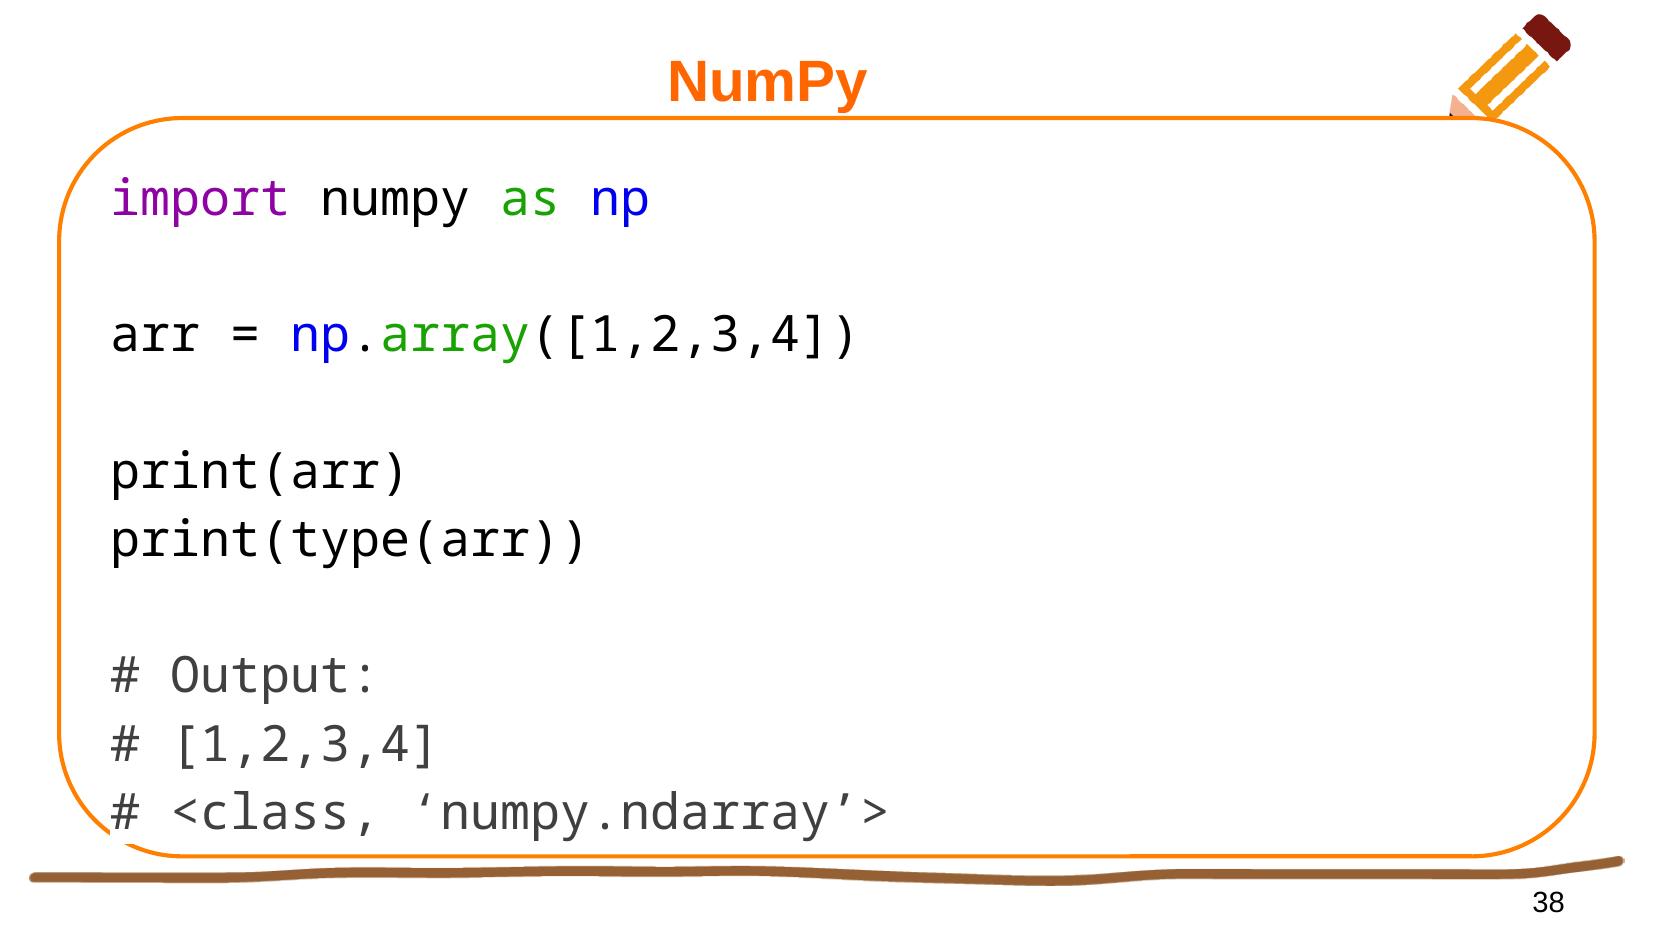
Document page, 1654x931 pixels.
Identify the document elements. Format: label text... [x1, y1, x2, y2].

text_box import numpy as np arr = np.array([1,2,3,4]) print(arr) print(type(arr)) # Output: # [1,2,3,4] # <class, ‘numpy.ndarray’> [59, 118, 1595, 857]
picture [29, 856, 1625, 886]
title NumPy [88, 29, 1447, 133]
picture [1446, 14, 1571, 133]
